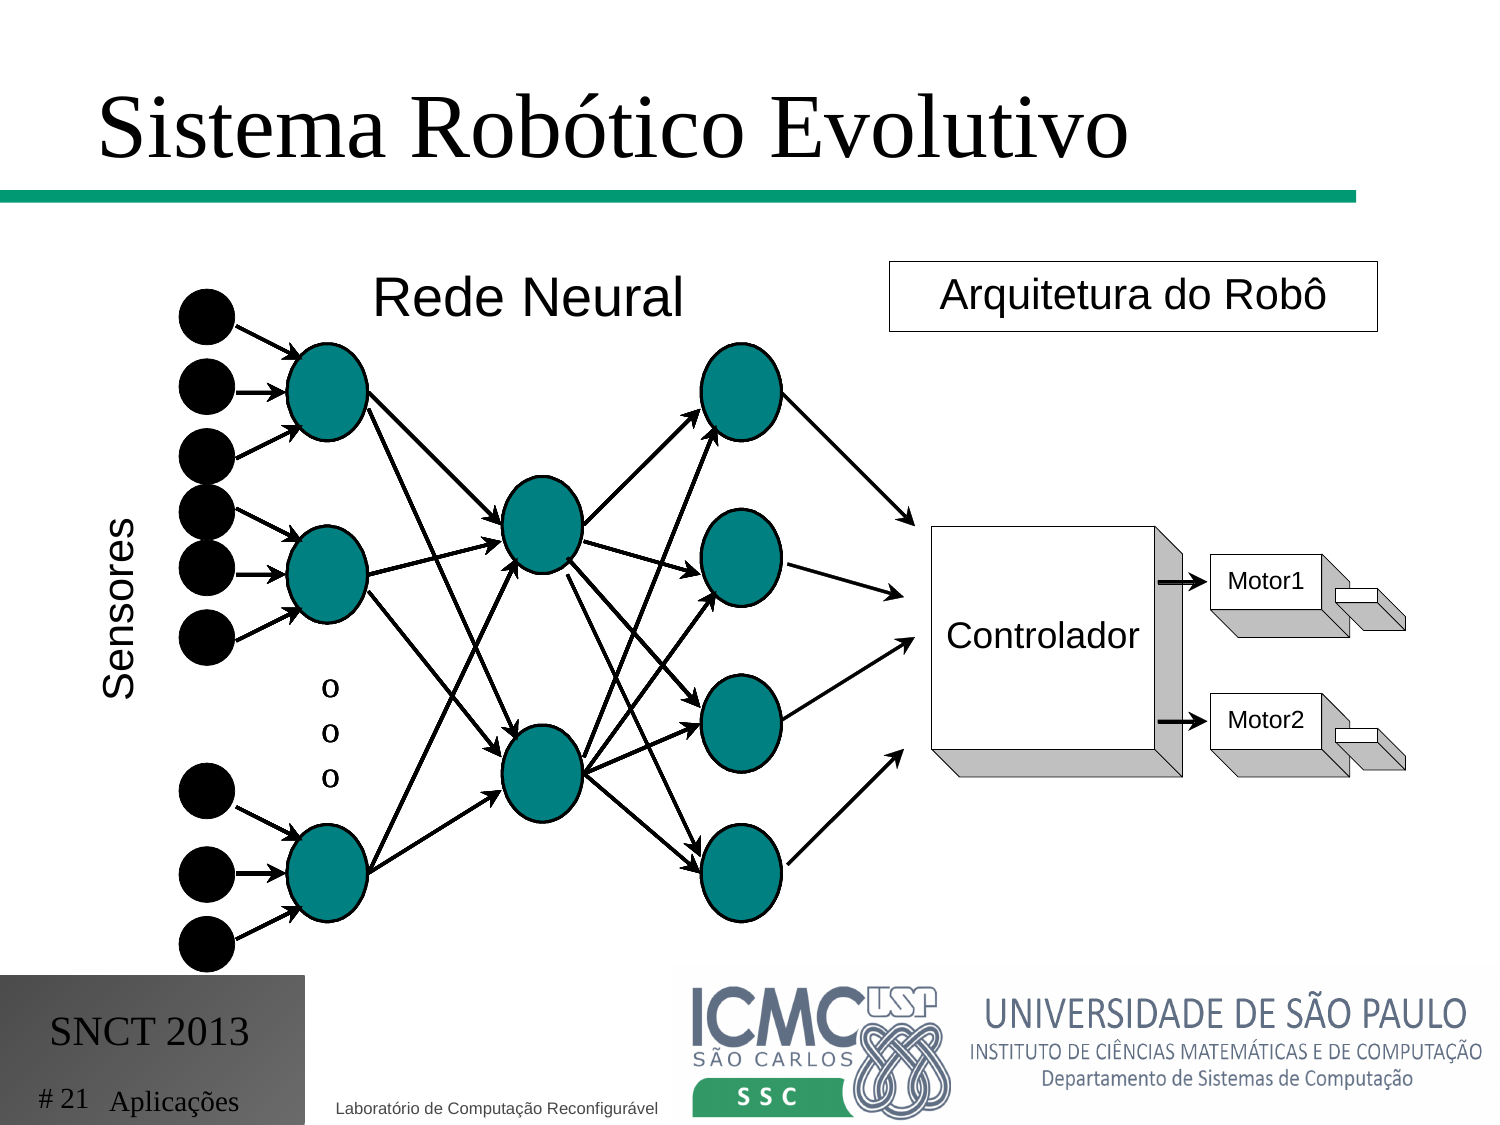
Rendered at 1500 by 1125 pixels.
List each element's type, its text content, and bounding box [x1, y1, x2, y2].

picture [667, 964, 1500, 1121]
picture [81, 256, 1411, 978]
text_box Aplicações [94, 1074, 255, 1125]
slide_number # <number> [23, 1071, 164, 1119]
list [229, 387, 1434, 1002]
text_box Sistema Robótico Evolutivo [81, 0, 1357, 242]
